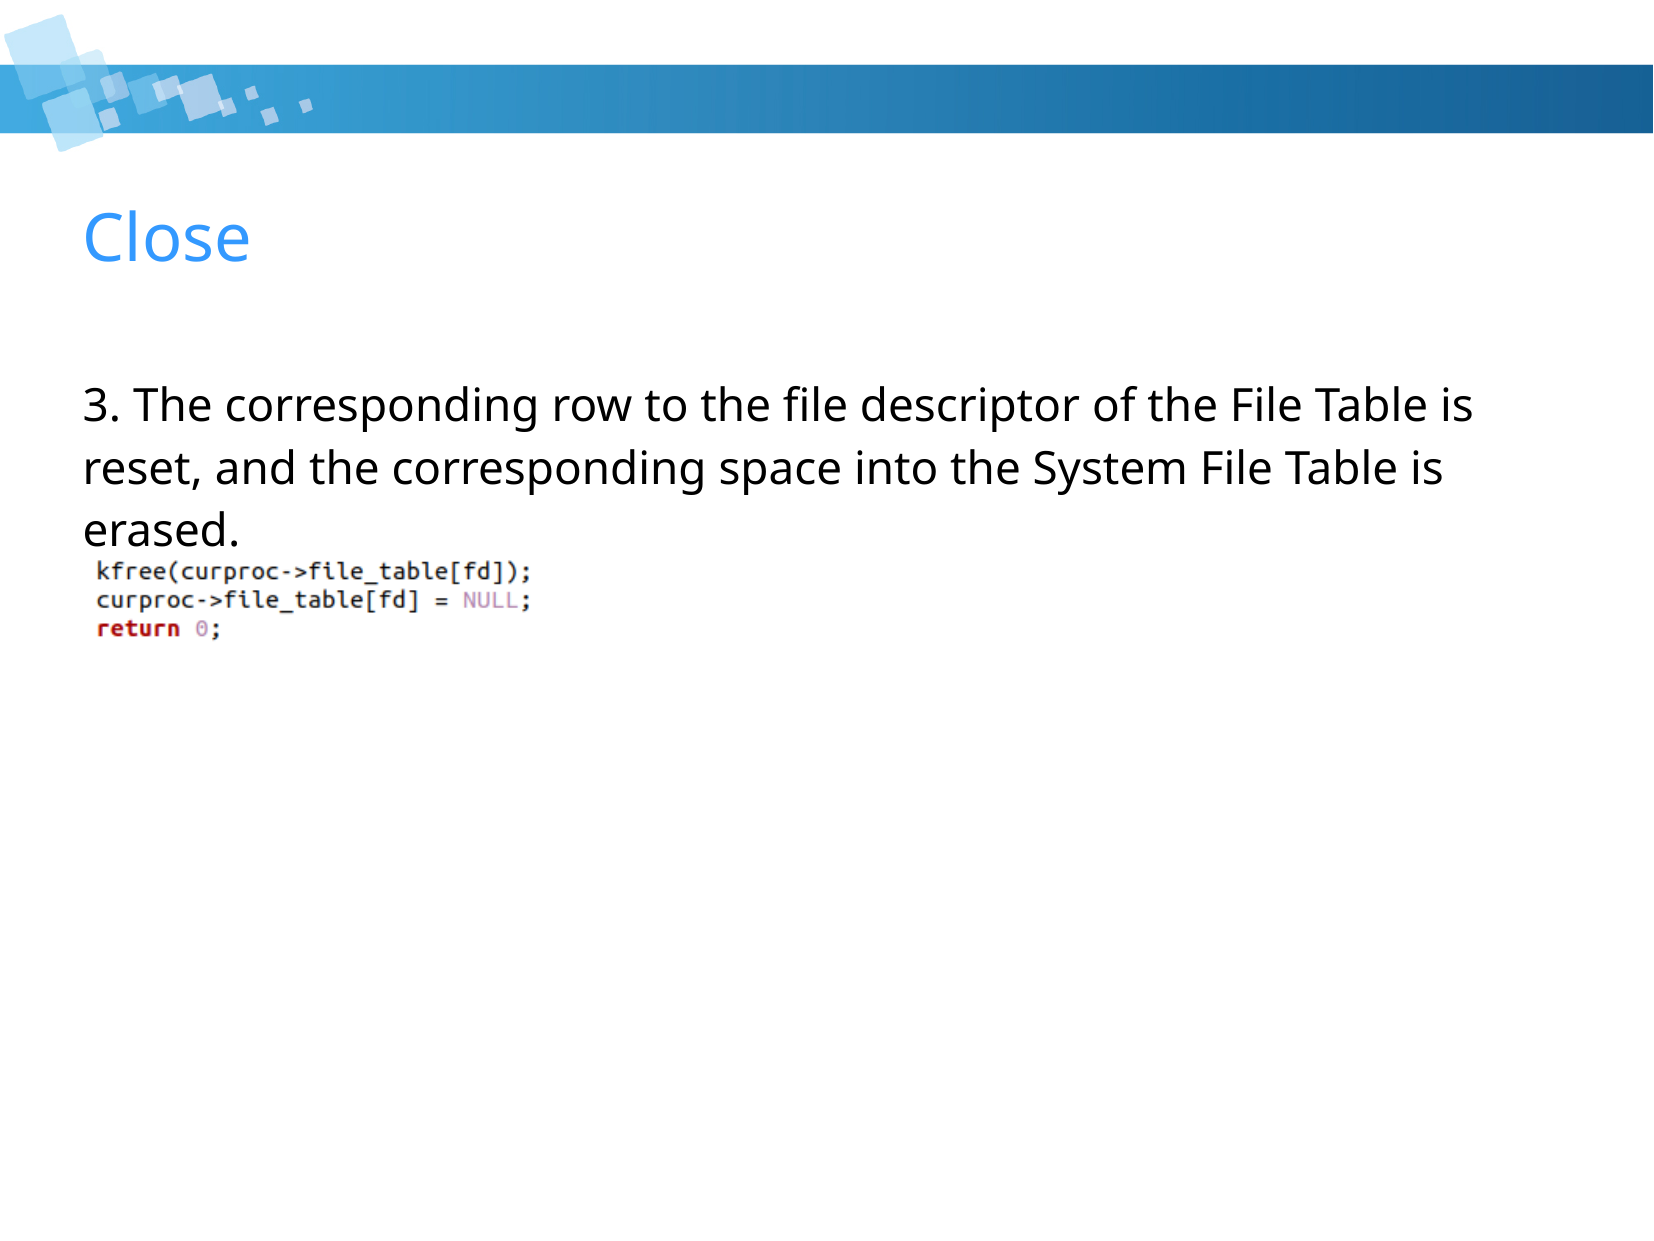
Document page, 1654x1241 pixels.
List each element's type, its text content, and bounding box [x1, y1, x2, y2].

list 3. The corresponding row to the file descriptor of the File Table is reset, and the corresponding space into the System File Table is erased. [82, 372, 1571, 1093]
title Close [82, 132, 1571, 340]
picture [0, 0, 1653, 1238]
